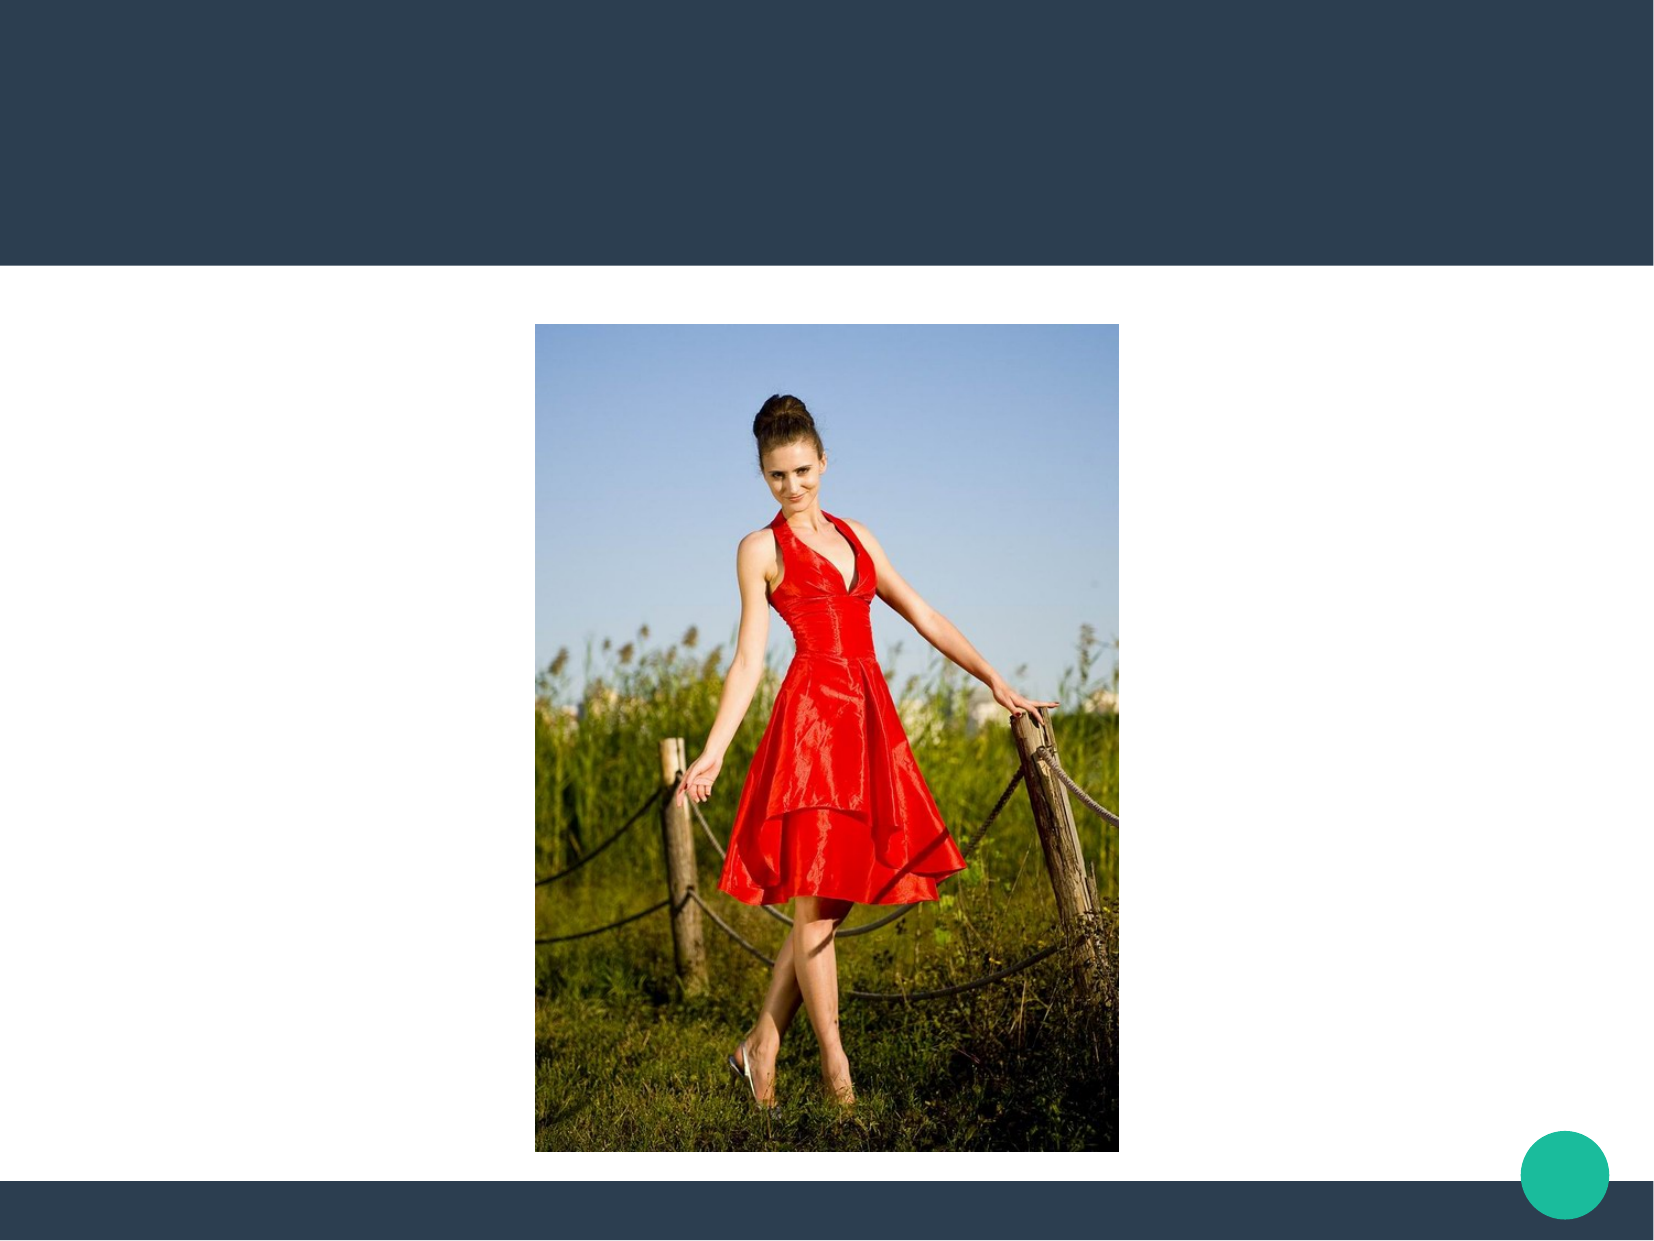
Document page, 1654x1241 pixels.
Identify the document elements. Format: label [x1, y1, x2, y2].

picture [535, 324, 1119, 1152]
